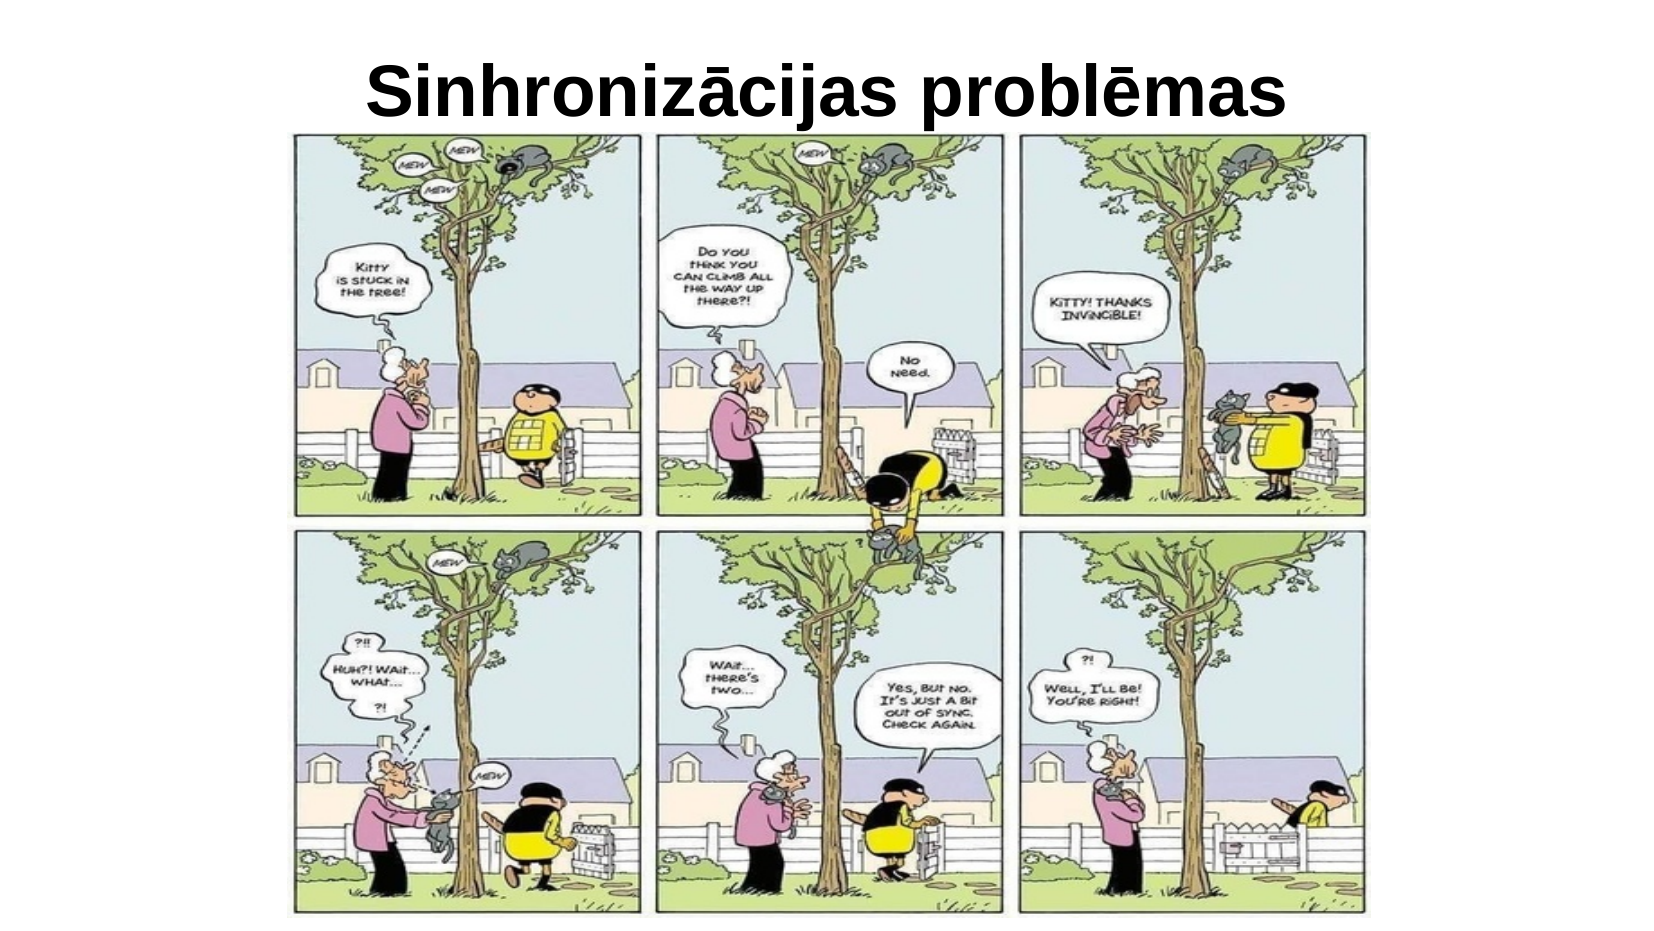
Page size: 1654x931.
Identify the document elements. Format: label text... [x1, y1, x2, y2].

title Sinhronizācijas problēmas [82, 37, 1571, 147]
picture [287, 132, 1371, 918]
